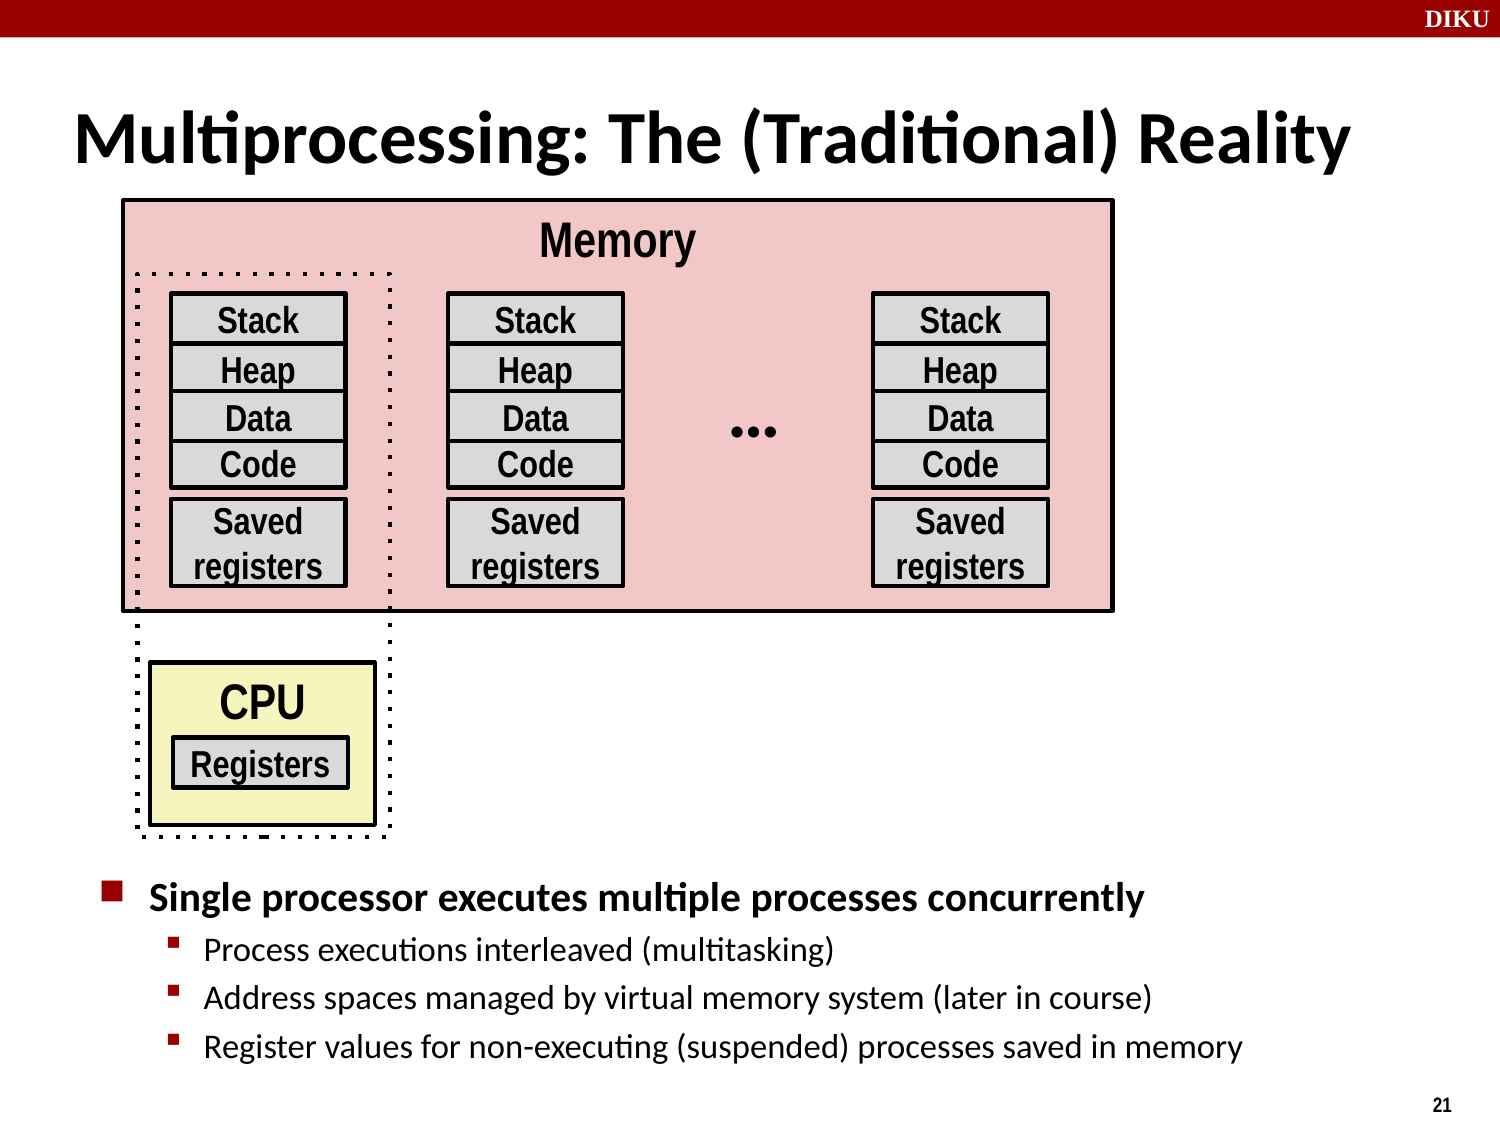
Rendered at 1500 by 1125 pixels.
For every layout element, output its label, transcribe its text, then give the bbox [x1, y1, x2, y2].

text_box Registers [172, 737, 348, 788]
text_box … [712, 355, 796, 460]
text_box Stack [170, 293, 346, 343]
text_box Stack [447, 293, 623, 343]
text_box Heap [170, 343, 346, 390]
text_box Code [447, 441, 623, 488]
text_box Data [447, 390, 623, 441]
text_box Saved registers [872, 498, 1048, 587]
text_box Heap [985, 366, 992, 380]
text_box Heap [560, 366, 567, 380]
text_box Data [872, 390, 1048, 441]
list Single processor executes multiple processes concurrently Process executions interleaved (multitasking) Address spaces managed by virtual memory system (later in course) Register values for non-executing (suspended) processes saved in memory [87, 862, 1488, 1075]
text_box Code [872, 441, 1048, 488]
text_box Saved registers [447, 498, 623, 587]
text_box Code [170, 441, 346, 488]
text_box Stack [872, 293, 1048, 343]
title Multiprocessing: The (Traditional) Reality [58, 71, 1450, 197]
text_box Heap [447, 343, 623, 390]
text_box CPU [149, 662, 375, 825]
text_box Heap [872, 343, 1048, 390]
text_box Saved registers [170, 498, 346, 587]
text_box Heap [282, 366, 289, 380]
text_box Memory [123, 199, 1113, 612]
text_box Data [170, 390, 346, 441]
